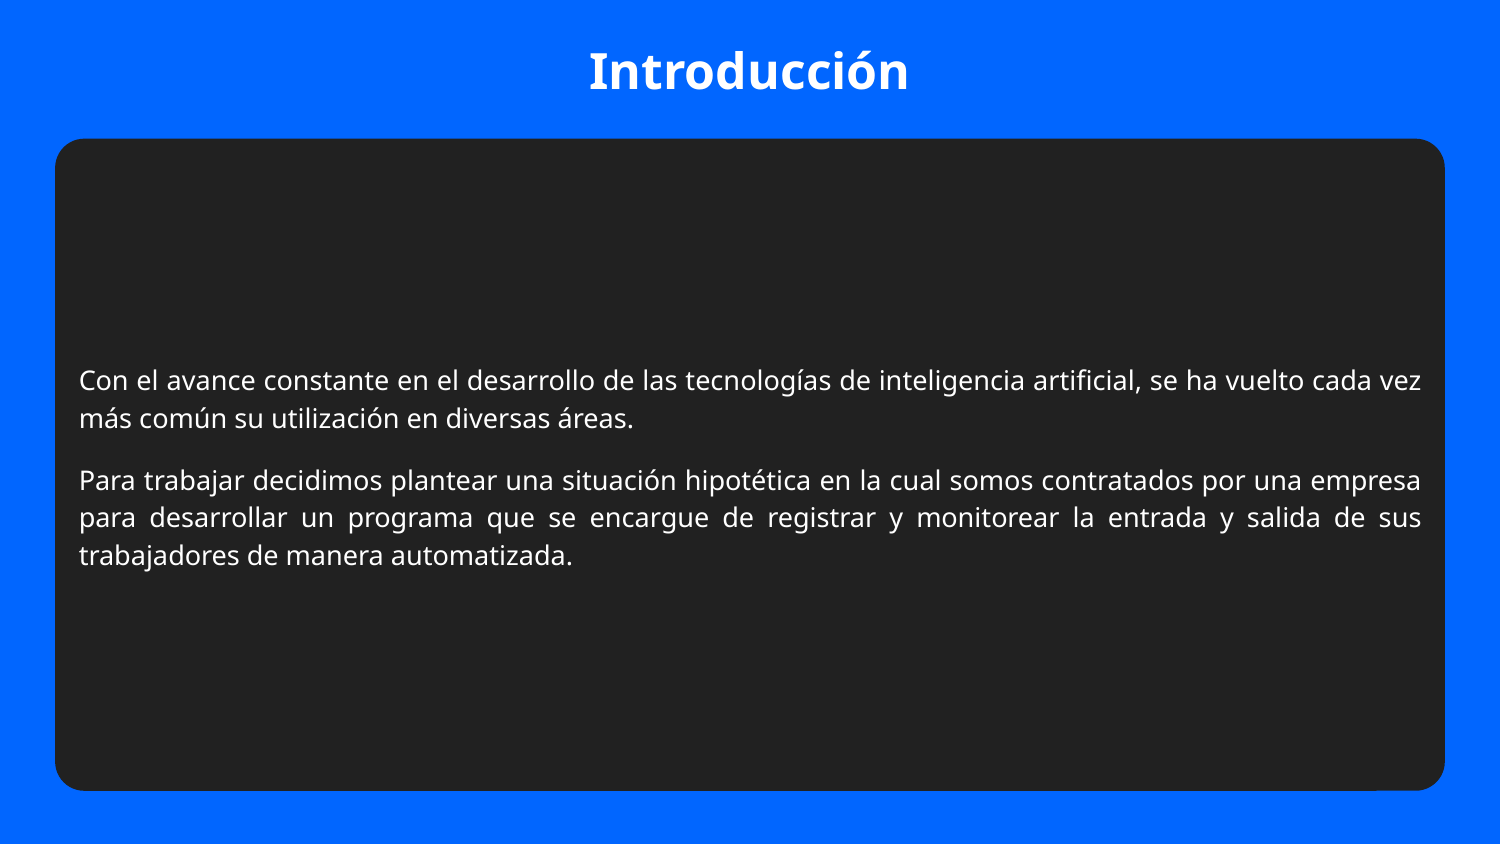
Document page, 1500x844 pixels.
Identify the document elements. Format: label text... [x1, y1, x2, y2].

text_box Introducción [0, 0, 1500, 139]
text_box Con el avance constante en el desarrollo de las tecnologías de inteligencia artificial, se ha vuelto cada vez más común su utilización en diversas áreas. Para trabajar decidimos plantear una situación hipotética en la cual somos contratados por una empresa para desarrollar un programa que se encargue de registrar y monitorear la entrada y salida de sus trabajadores de manera automatizada. [55, 138, 1445, 791]
